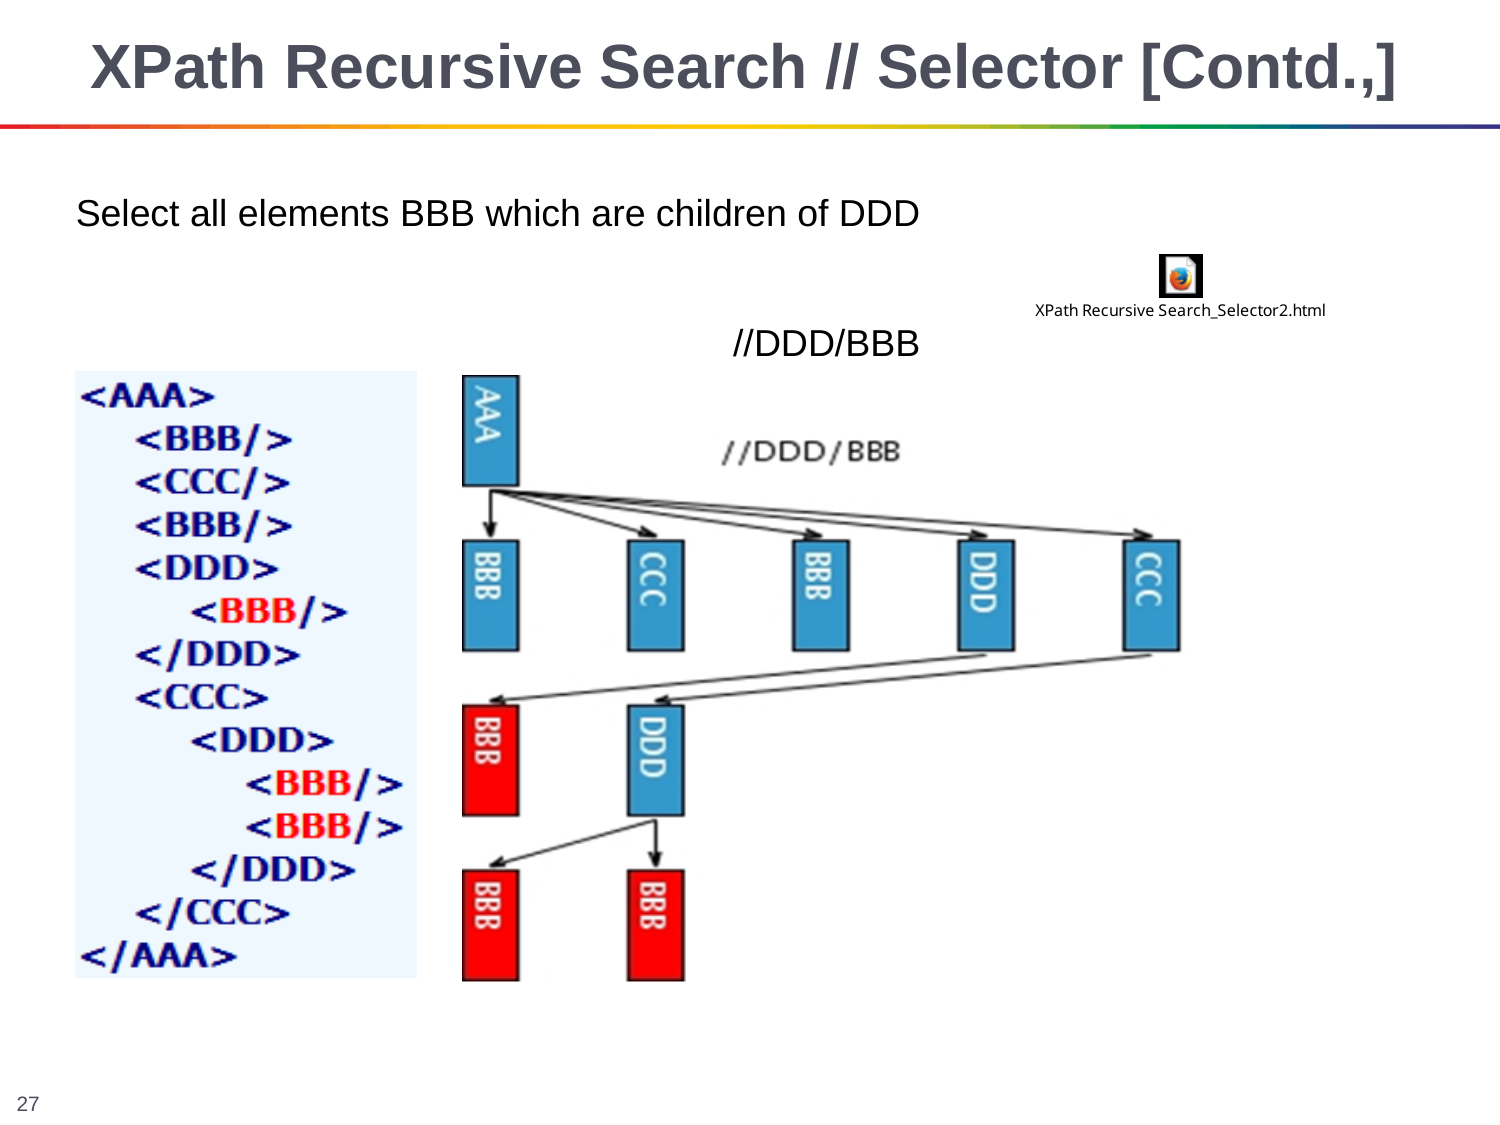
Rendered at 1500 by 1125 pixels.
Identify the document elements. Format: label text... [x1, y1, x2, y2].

picture [75, 371, 417, 978]
text_box //DDD/BBB [718, 311, 936, 371]
text_box Select all elements BBB which are children of DDD [61, 181, 1011, 242]
picture [462, 375, 1192, 988]
chart [1010, 254, 1352, 327]
title XPath Recursive Search // Selector [Contd.,] [75, 17, 1425, 109]
